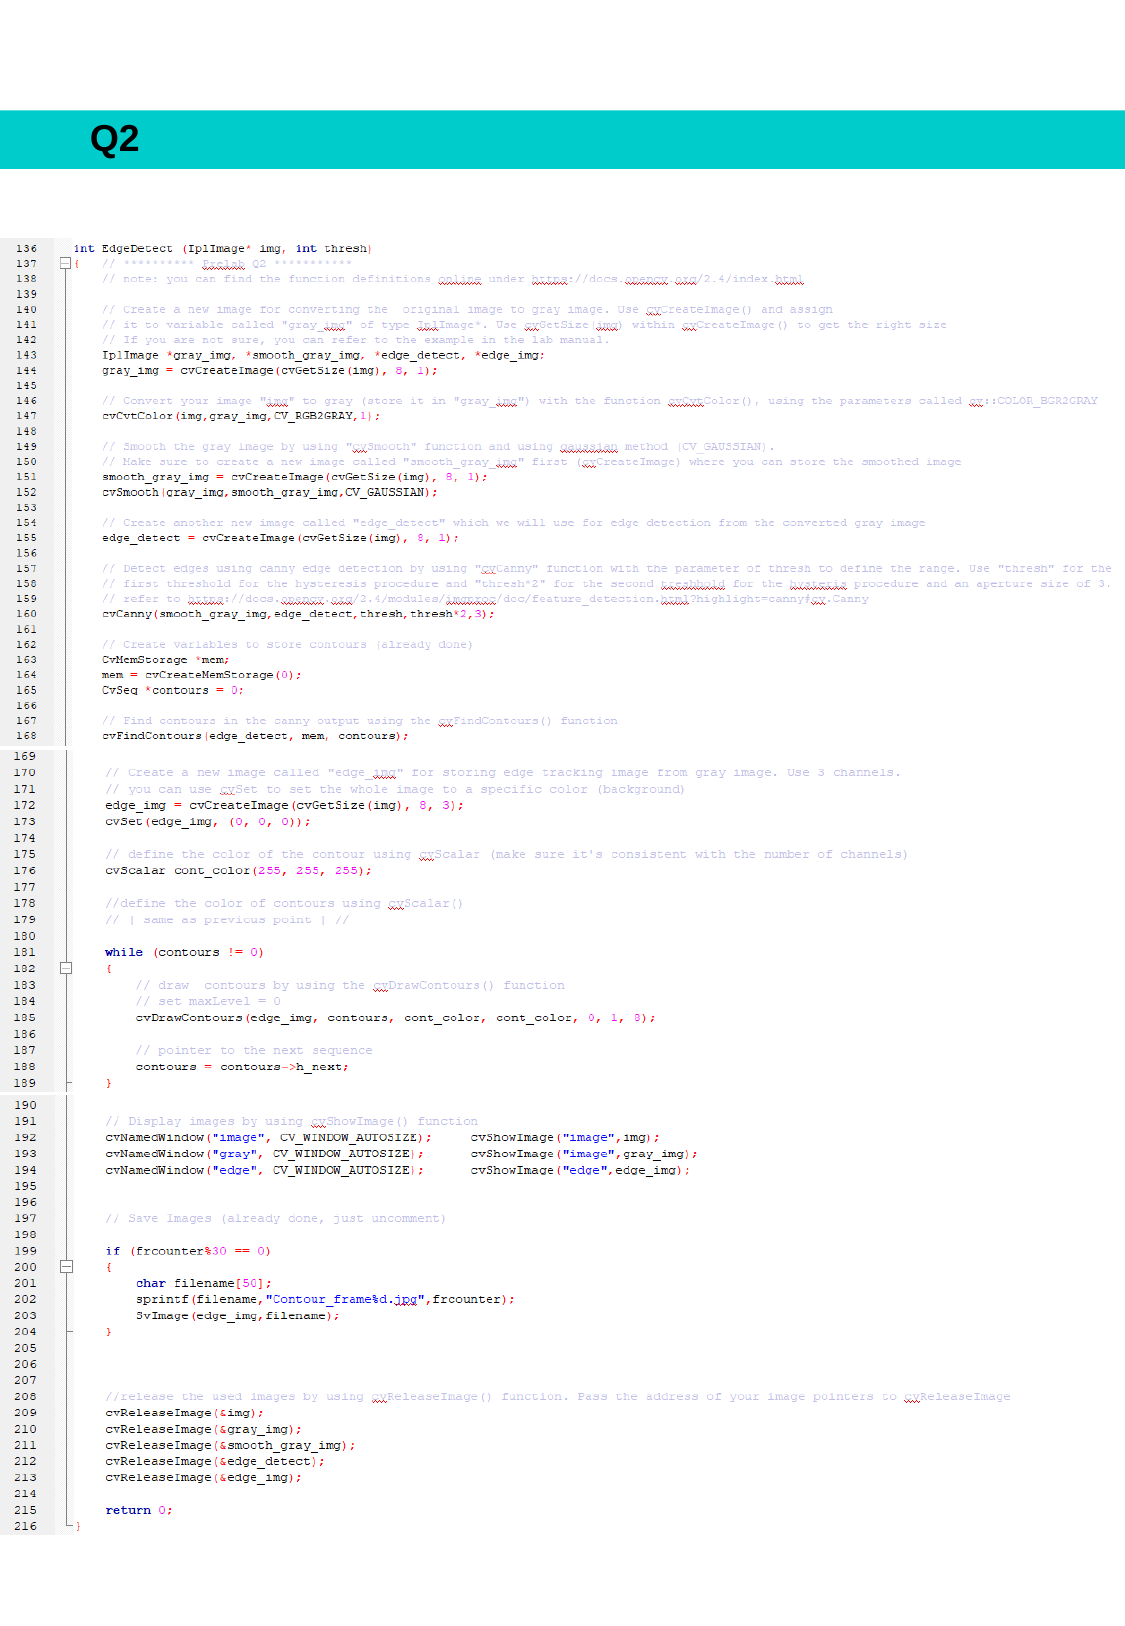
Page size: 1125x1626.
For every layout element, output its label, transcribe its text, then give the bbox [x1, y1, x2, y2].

picture [0, 238, 1125, 746]
text_box Q2 [0, 110, 1125, 169]
picture [0, 1095, 1060, 1535]
picture [0, 750, 1123, 1092]
